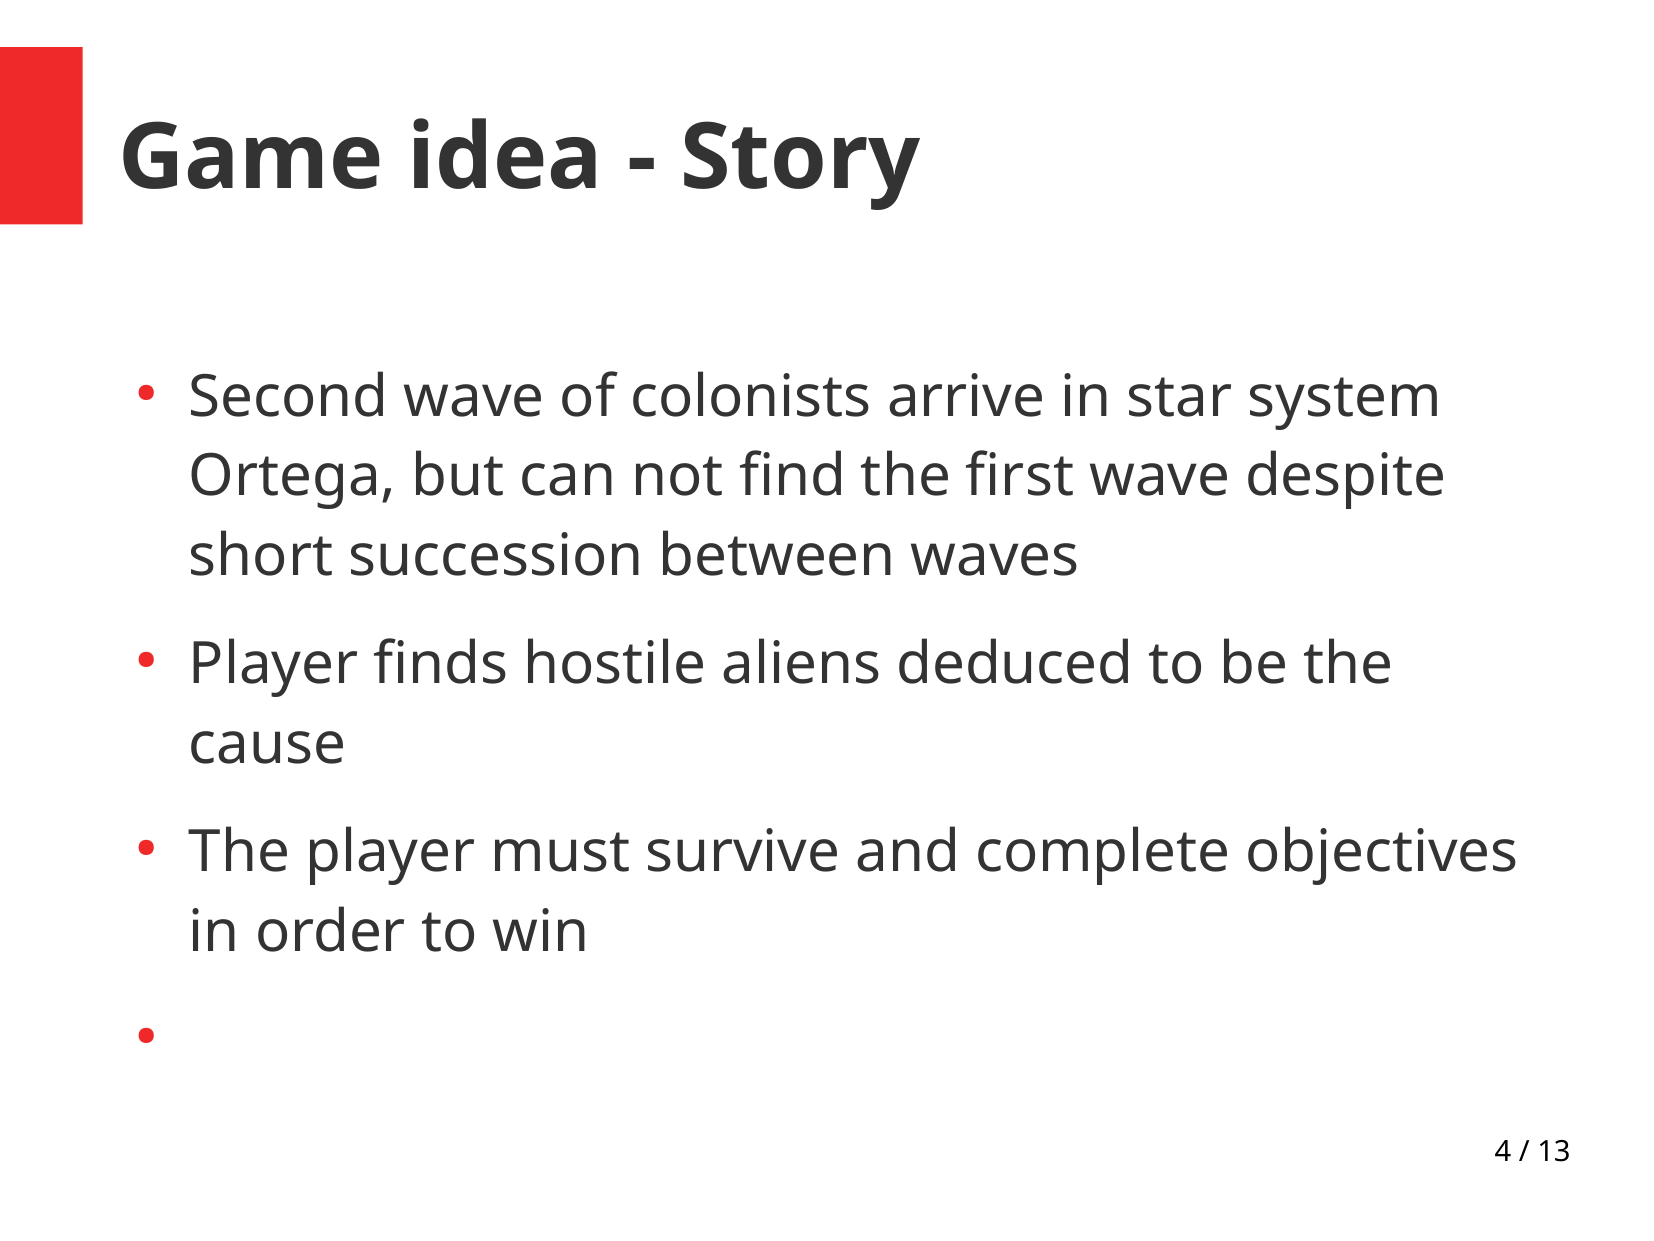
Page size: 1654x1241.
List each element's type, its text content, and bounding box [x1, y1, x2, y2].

title Game idea - Story [118, 49, 1571, 257]
list Second wave of colonists arrive in star system Ortega, but can not find the first wave despite short succession between waves Player finds hostile aliens deduced to be the cause The player must survive and complete objectives in order to win [118, 354, 1536, 1074]
